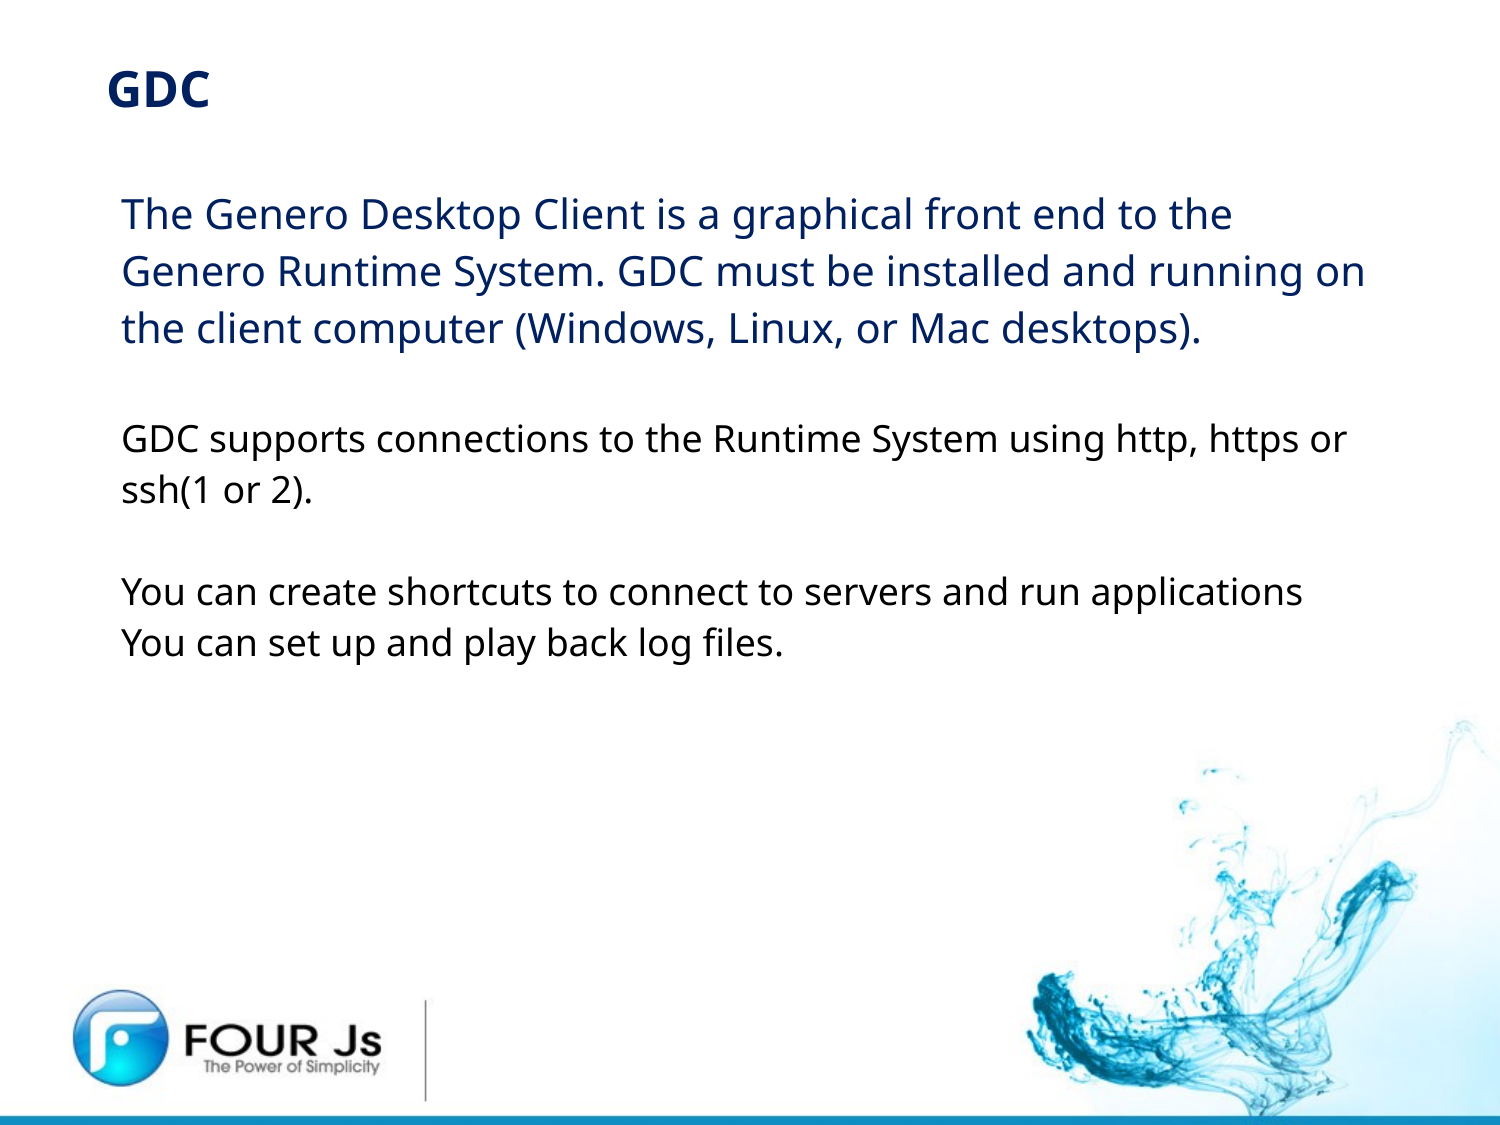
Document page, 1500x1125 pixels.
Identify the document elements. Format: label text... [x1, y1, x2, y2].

title GDC [106, 35, 1388, 142]
text_box The Genero Desktop Client is a graphical front end to the Genero Runtime System. GDC must be installed and running on the client computer (Windows, Linux, or Mac desktops). GDC supports connections to the Runtime System using http, https or ssh(1 or 2). You can create shortcuts to connect to servers and run applications You can set up and play back log files. [106, 177, 1394, 945]
picture [0, 0, 1500, 1122]
